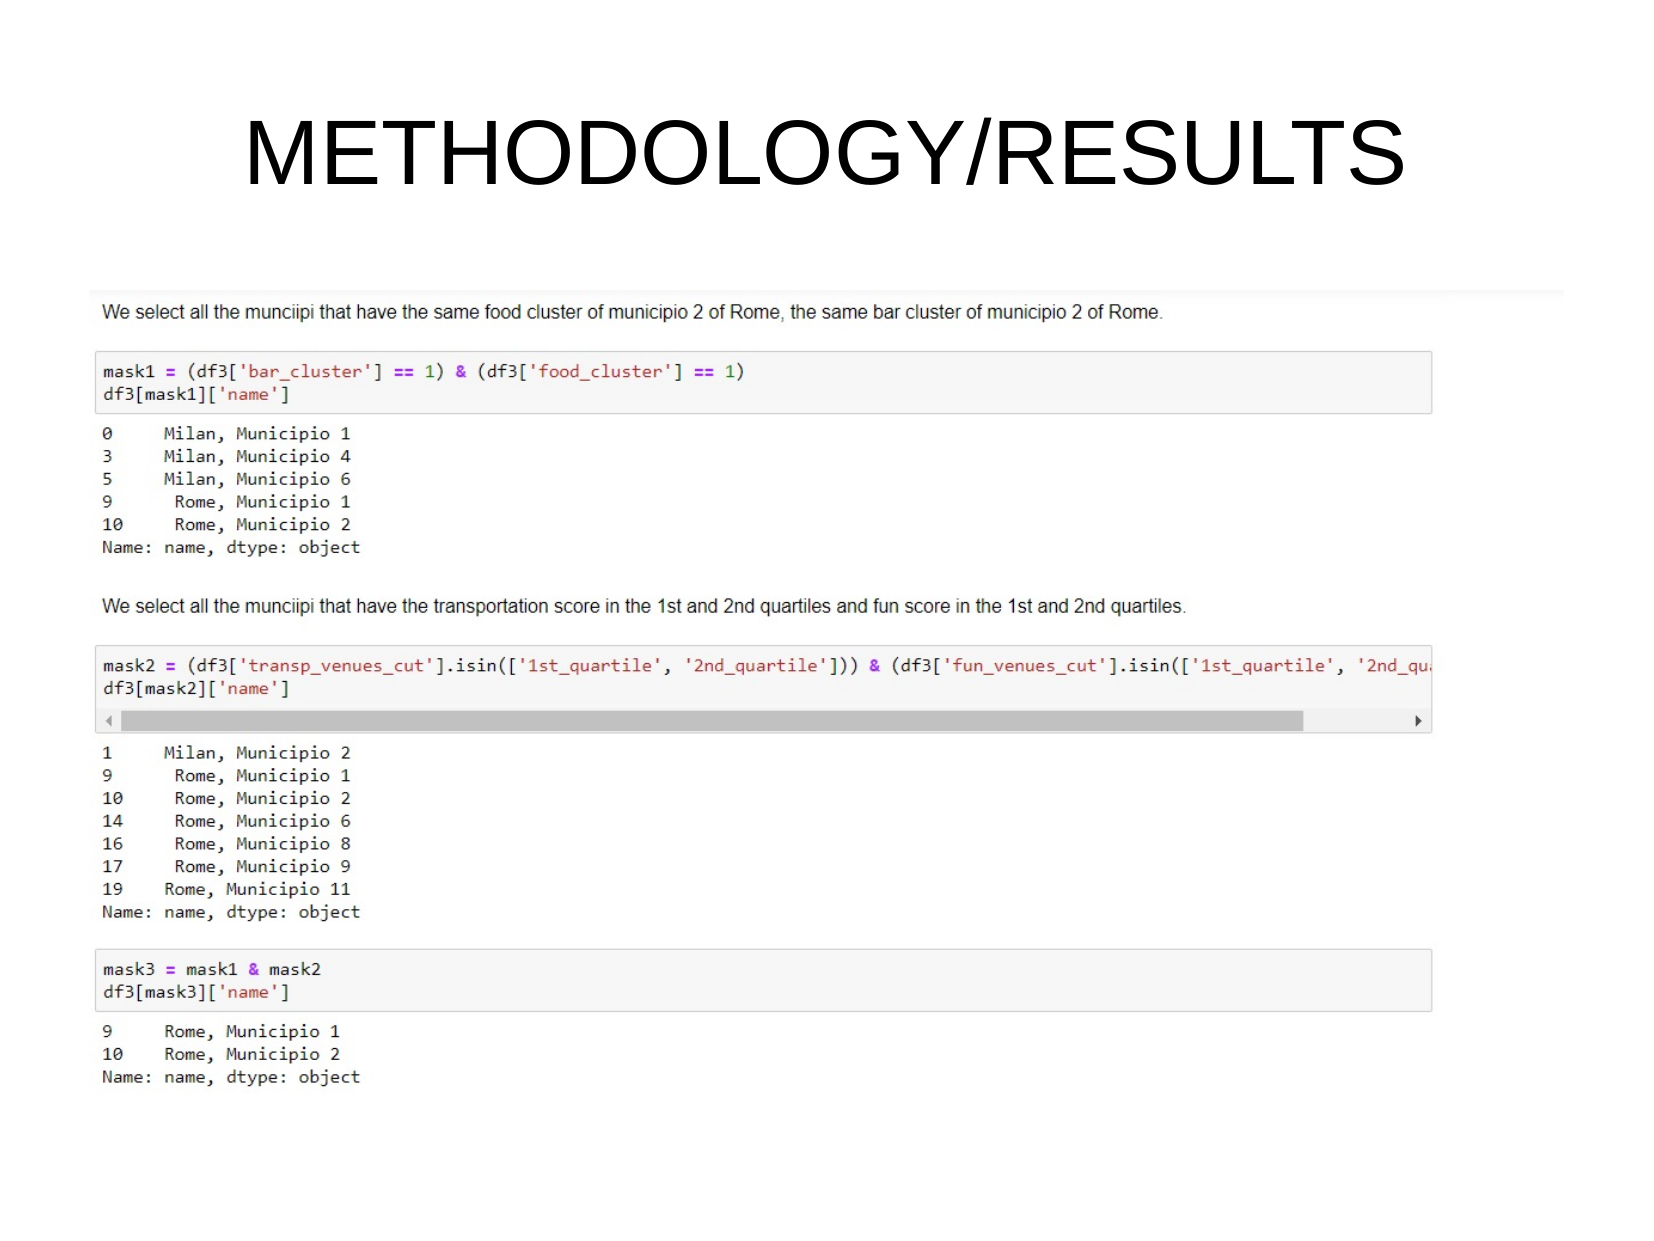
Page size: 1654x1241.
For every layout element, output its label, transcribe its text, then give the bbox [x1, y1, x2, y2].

picture [89, 290, 1564, 1109]
title METHODOLOGY/RESULTS [82, 49, 1571, 257]
